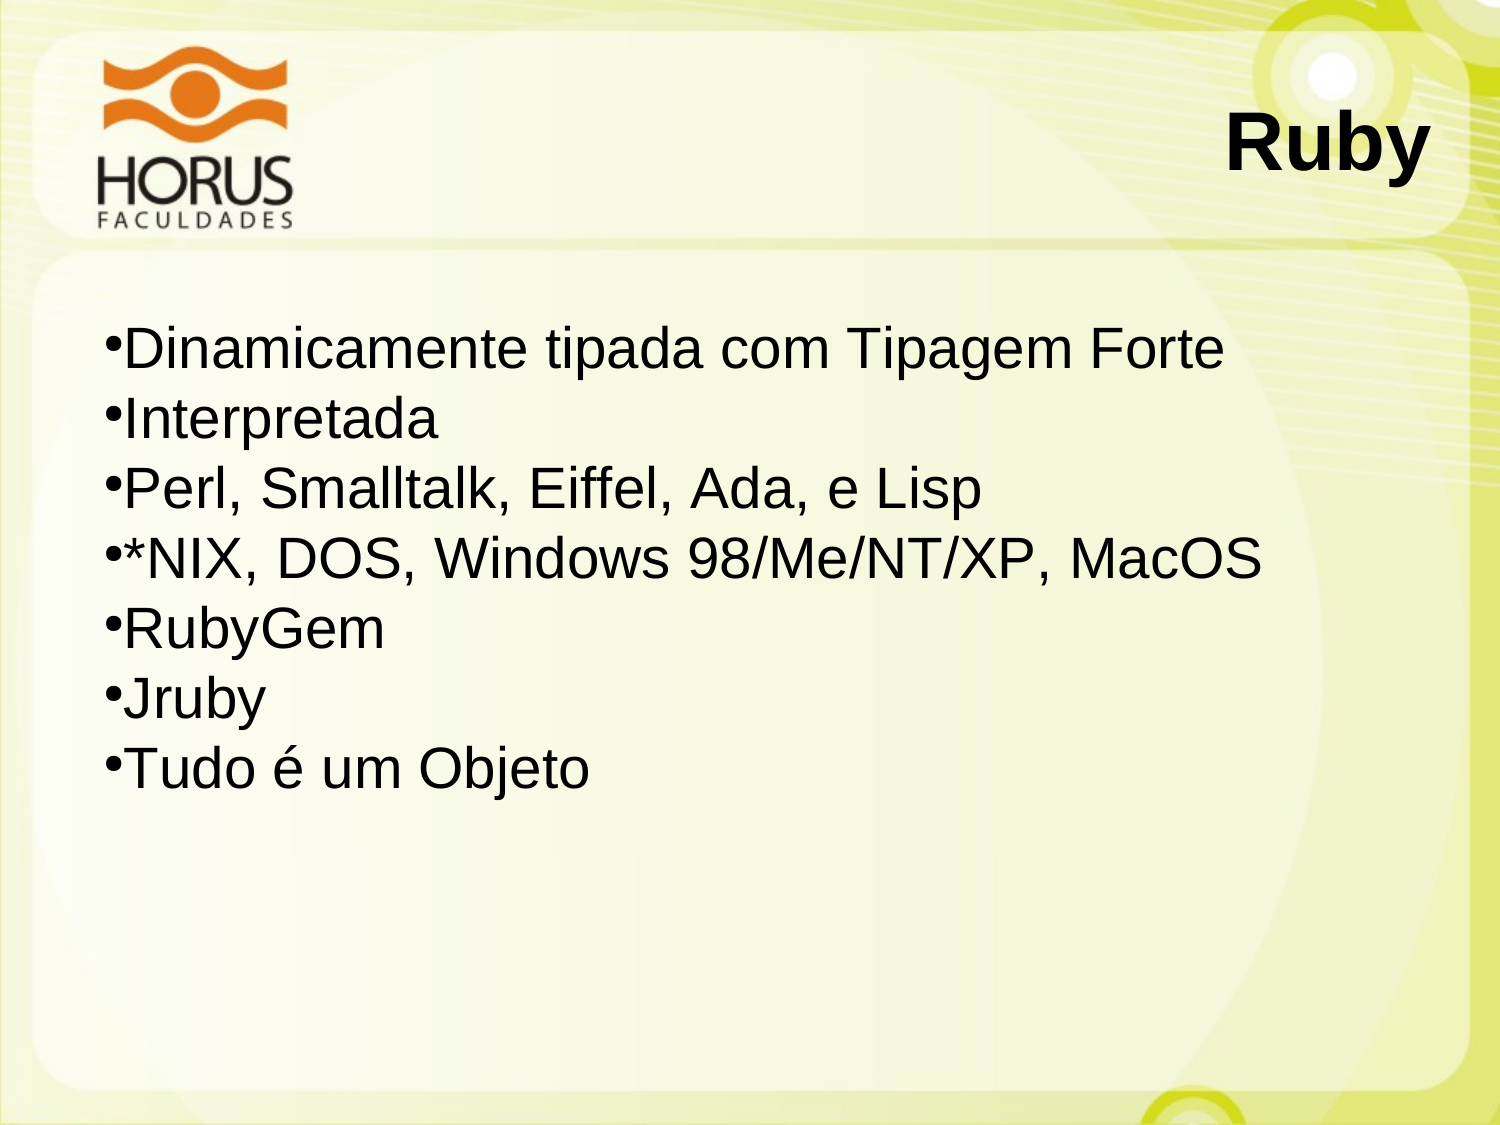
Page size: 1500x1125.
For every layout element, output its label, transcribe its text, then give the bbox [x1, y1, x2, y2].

picture [0, 0, 1500, 1125]
title Ruby [64, 42, 1447, 232]
text_box Dinamicamente tipada com Tipagem Forte Interpretada Perl, Smalltalk, Eiffel, Ada, e Lisp *NIX, DOS, Windows 98/Me/NT/XP, MacOS RubyGem Jruby Tudo é um Objeto [88, 302, 1412, 988]
